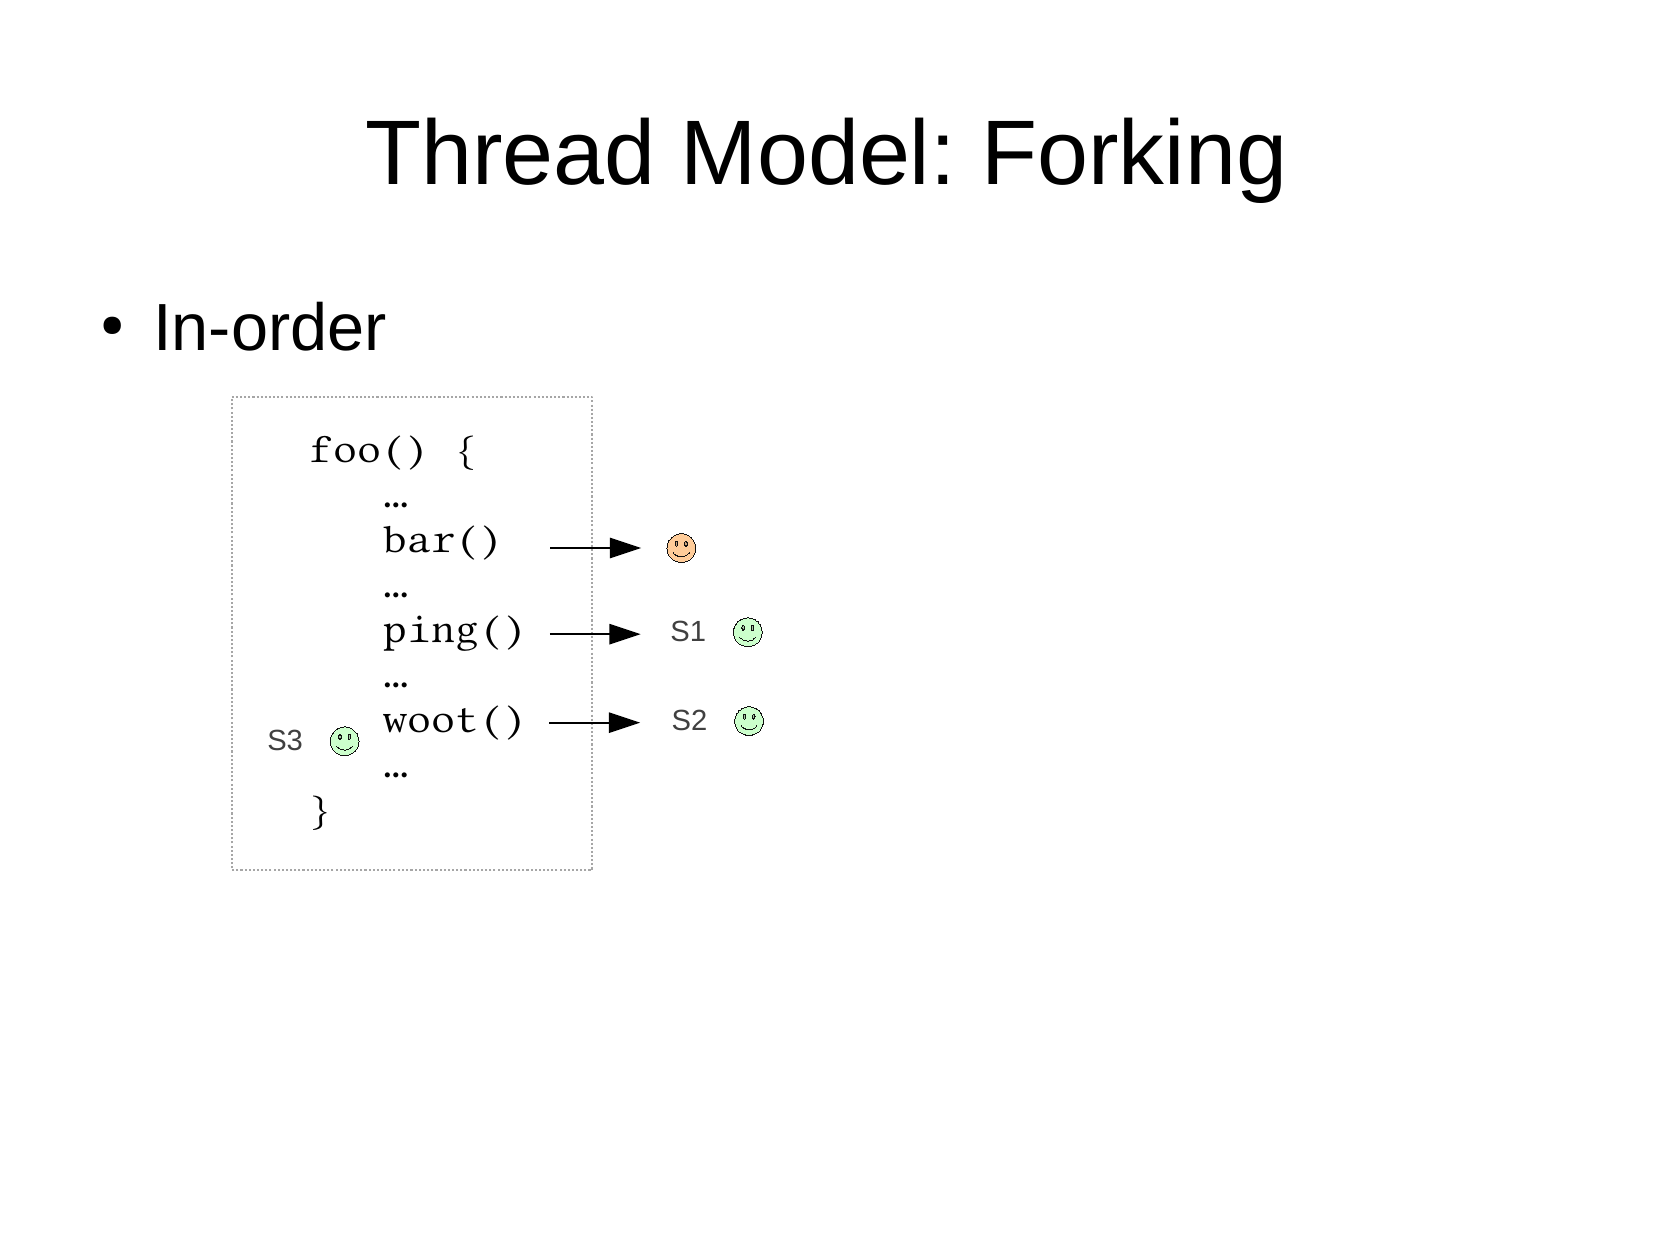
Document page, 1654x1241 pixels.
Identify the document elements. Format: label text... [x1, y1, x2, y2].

text_box [734, 706, 764, 736]
text_box S1 [655, 605, 722, 656]
text_box foo() { … bar() … ping() … woot() … } [294, 417, 574, 838]
text_box [733, 617, 763, 647]
list In-order [82, 290, 1571, 1010]
text_box [666, 533, 696, 563]
text_box S3 [252, 714, 318, 765]
text_box [330, 726, 360, 756]
text_box S2 [656, 694, 723, 744]
title Thread Model: Forking [82, 49, 1571, 257]
